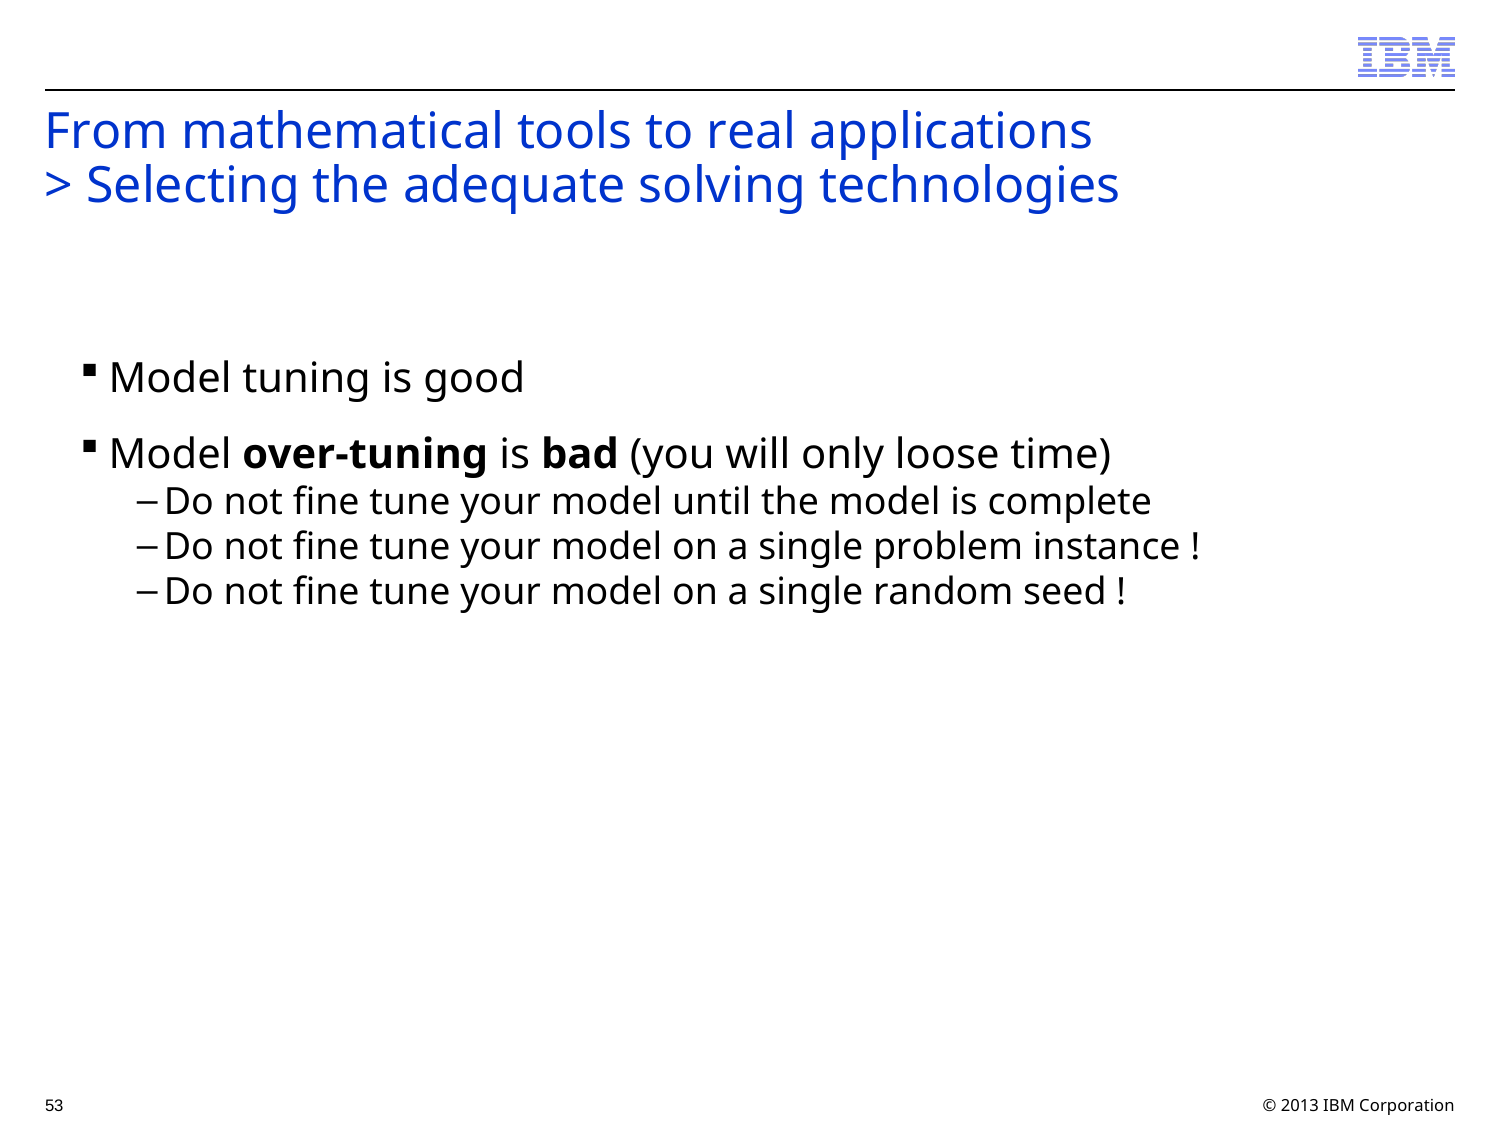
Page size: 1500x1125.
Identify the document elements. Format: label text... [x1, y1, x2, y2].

list [29, 307, 1455, 1000]
picture [1358, 37, 1455, 77]
text_box Model tuning is good Model over-tuning is bad (you will only loose time) Do not fine tune your model until the model is complete Do not fine tune your model on a single problem instance ! Do not fine tune your model on a single random seed ! [65, 342, 1491, 1035]
title From mathematical tools to real applications > Selecting the adequate solving technologies [29, 97, 1455, 279]
